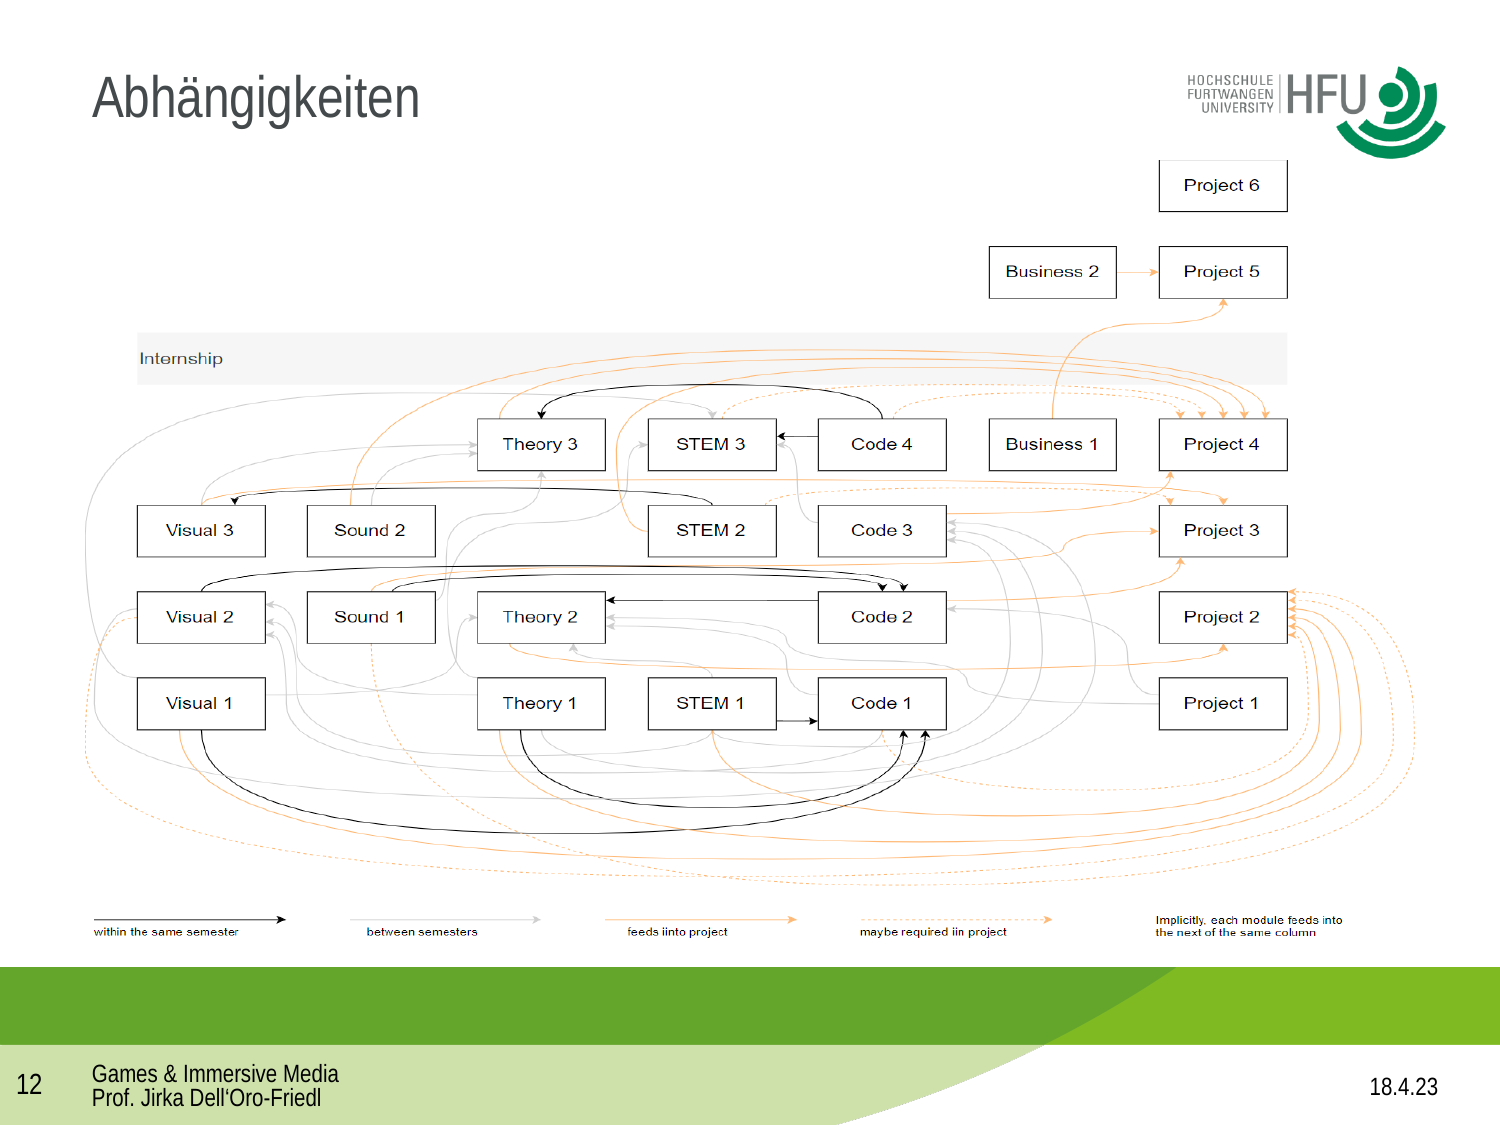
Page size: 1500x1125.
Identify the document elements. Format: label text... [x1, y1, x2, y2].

title Abhängigkeiten [77, 64, 1353, 153]
picture [0, 967, 1500, 1125]
picture [85, 53, 1454, 947]
